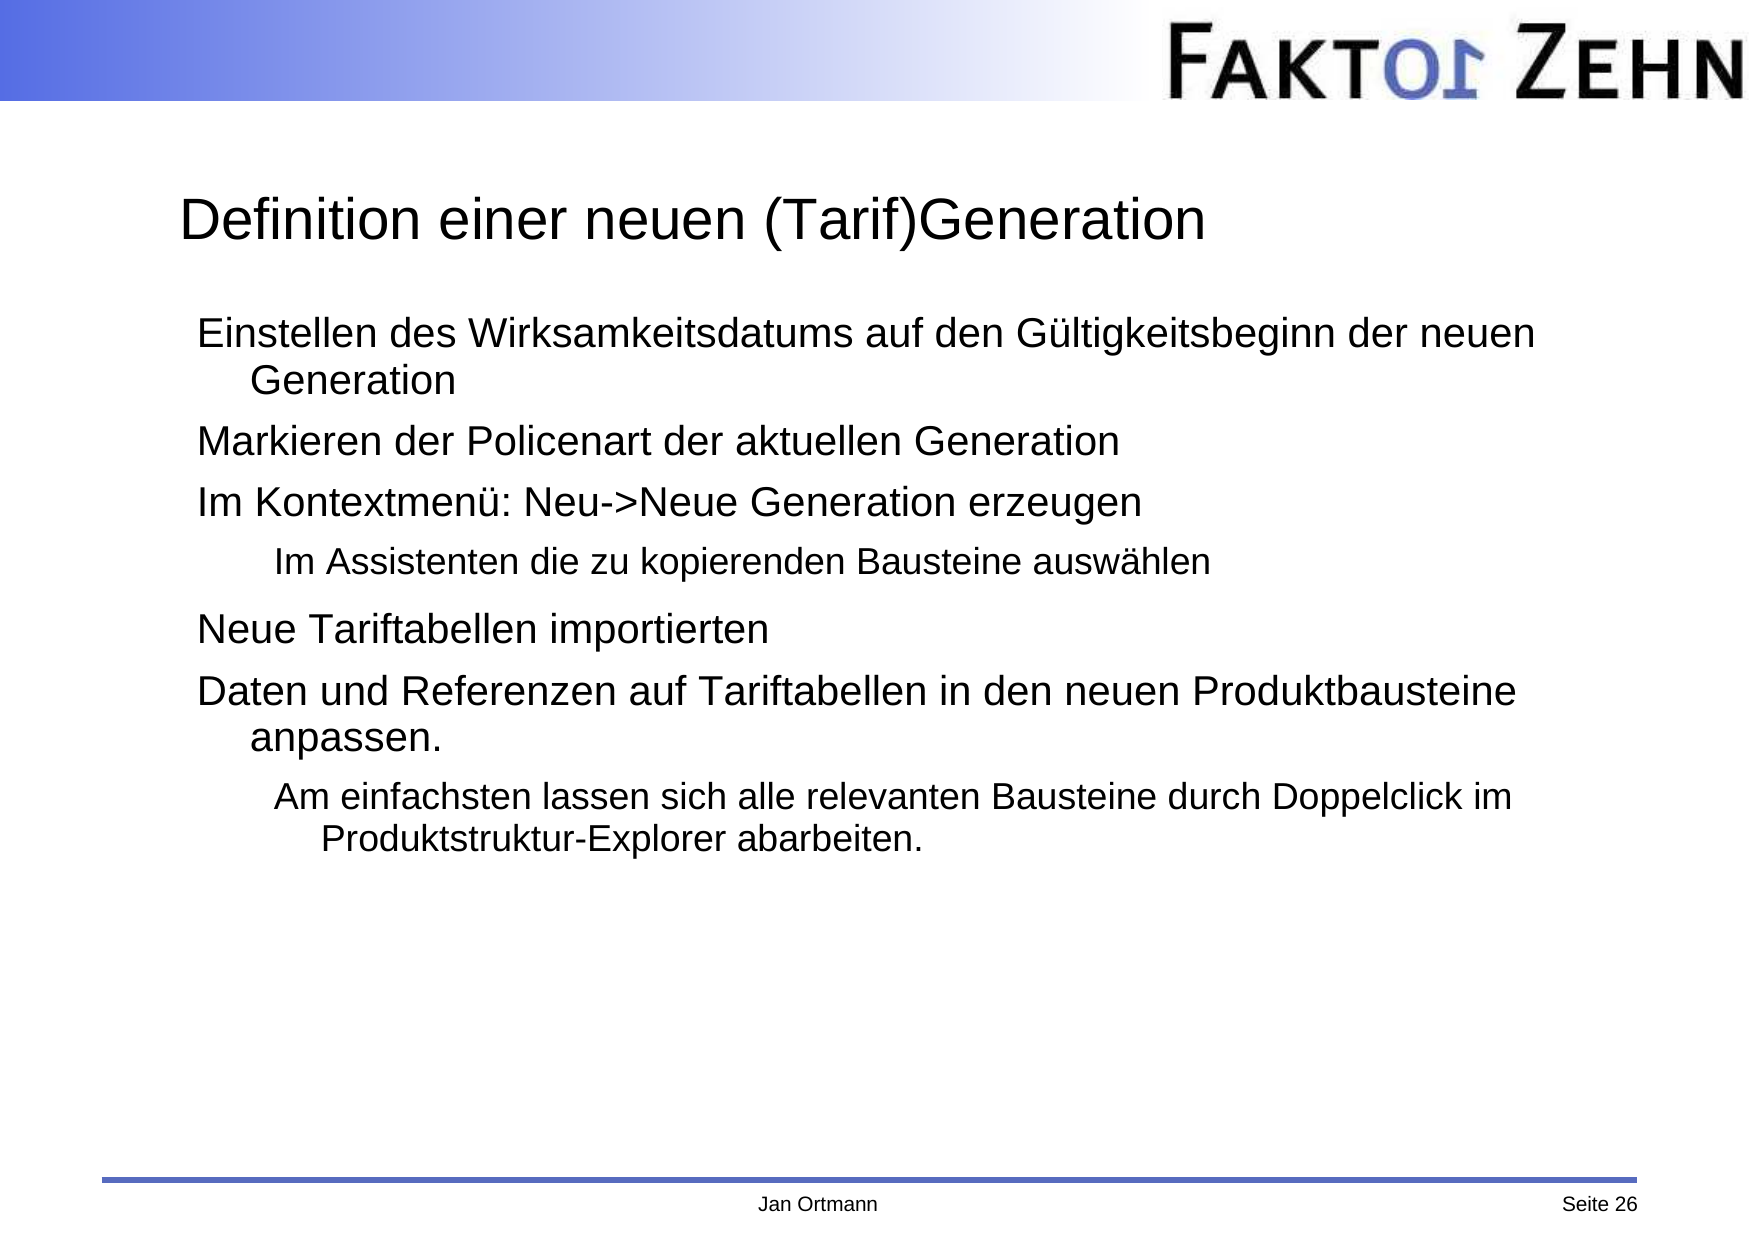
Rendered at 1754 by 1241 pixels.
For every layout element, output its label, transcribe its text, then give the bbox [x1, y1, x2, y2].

title Definition einer neuen (Tarif)Generation [179, 142, 1576, 296]
list Einstellen des Wirksamkeitsdatums auf den Gültigkeitsbeginn der neuen Generation Markieren der Policenart der aktuellen Generation Im Kontextmenü: Neu->Neue Generation erzeugen Im Assistenten die zu kopierenden Bausteine auswählen Neue Tariftabellen importierten Daten und Referenzen auf Tariftabellen in den neuen Produktbausteine anpassen. Am einfachsten lassen sich alle relevanten Bausteine durch Doppelclick im Produktstruktur-Explorer abarbeiten. [179, 310, 1576, 1078]
picture [1162, 7, 1752, 100]
